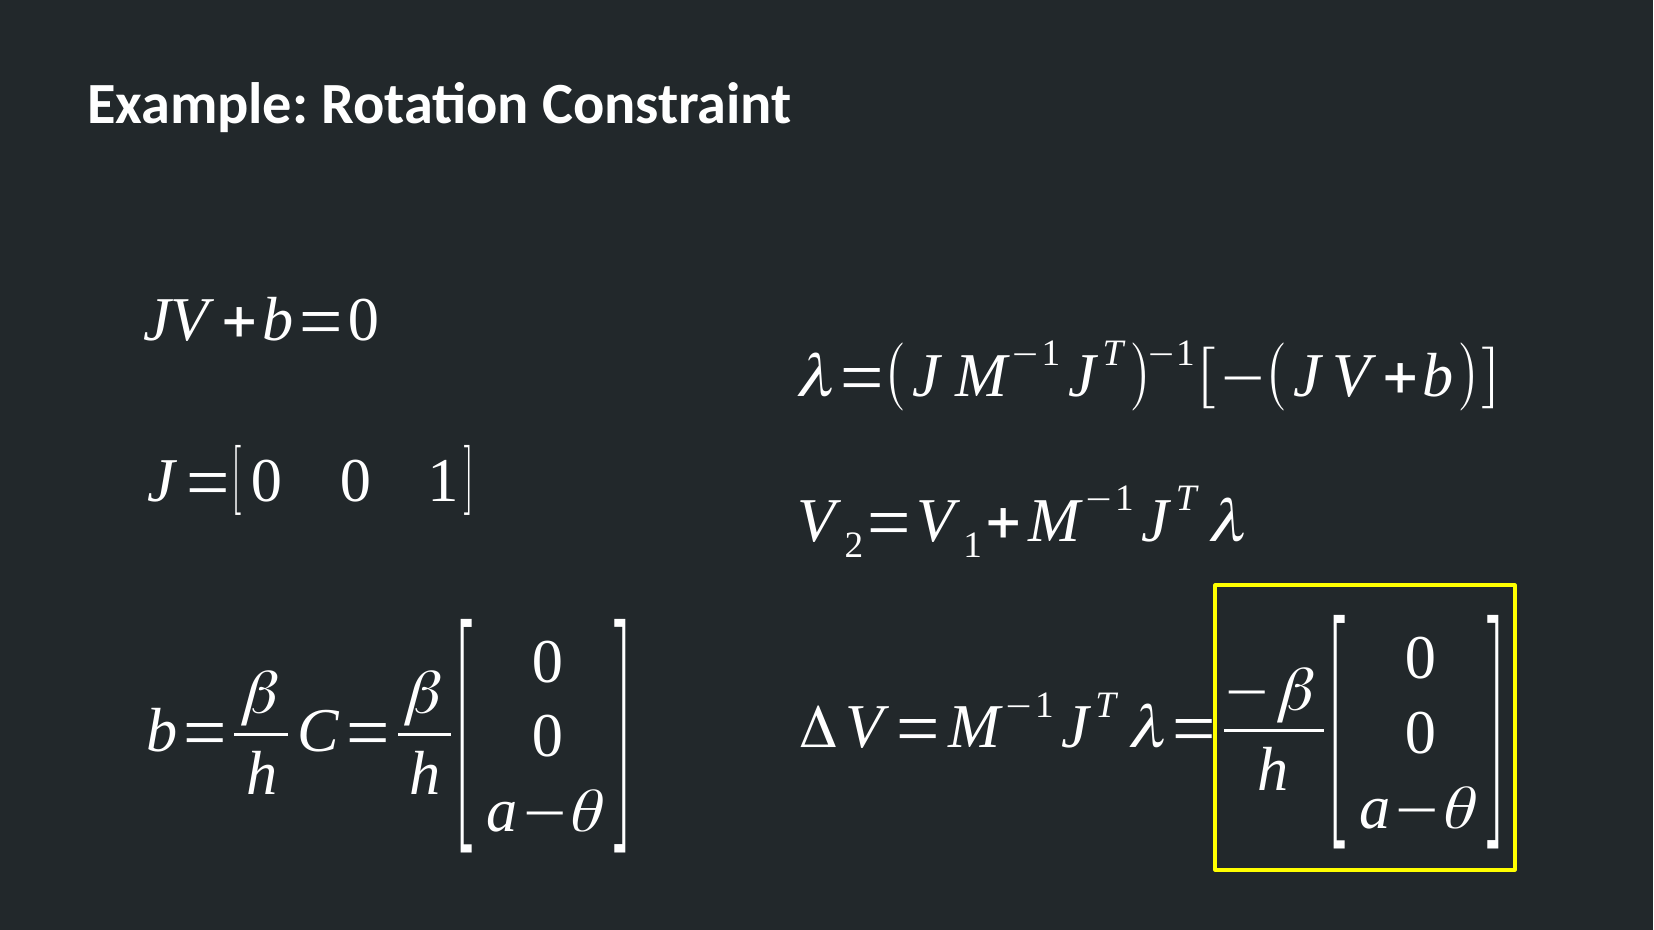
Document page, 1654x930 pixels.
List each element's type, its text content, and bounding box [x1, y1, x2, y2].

chart [791, 477, 1254, 565]
chart [139, 441, 482, 519]
text_box Example: Rotation Constraint [72, 72, 1363, 221]
chart [135, 284, 386, 354]
chart [139, 616, 644, 857]
chart [791, 612, 1215, 853]
chart [788, 332, 1504, 415]
text_box [1215, 585, 1516, 871]
